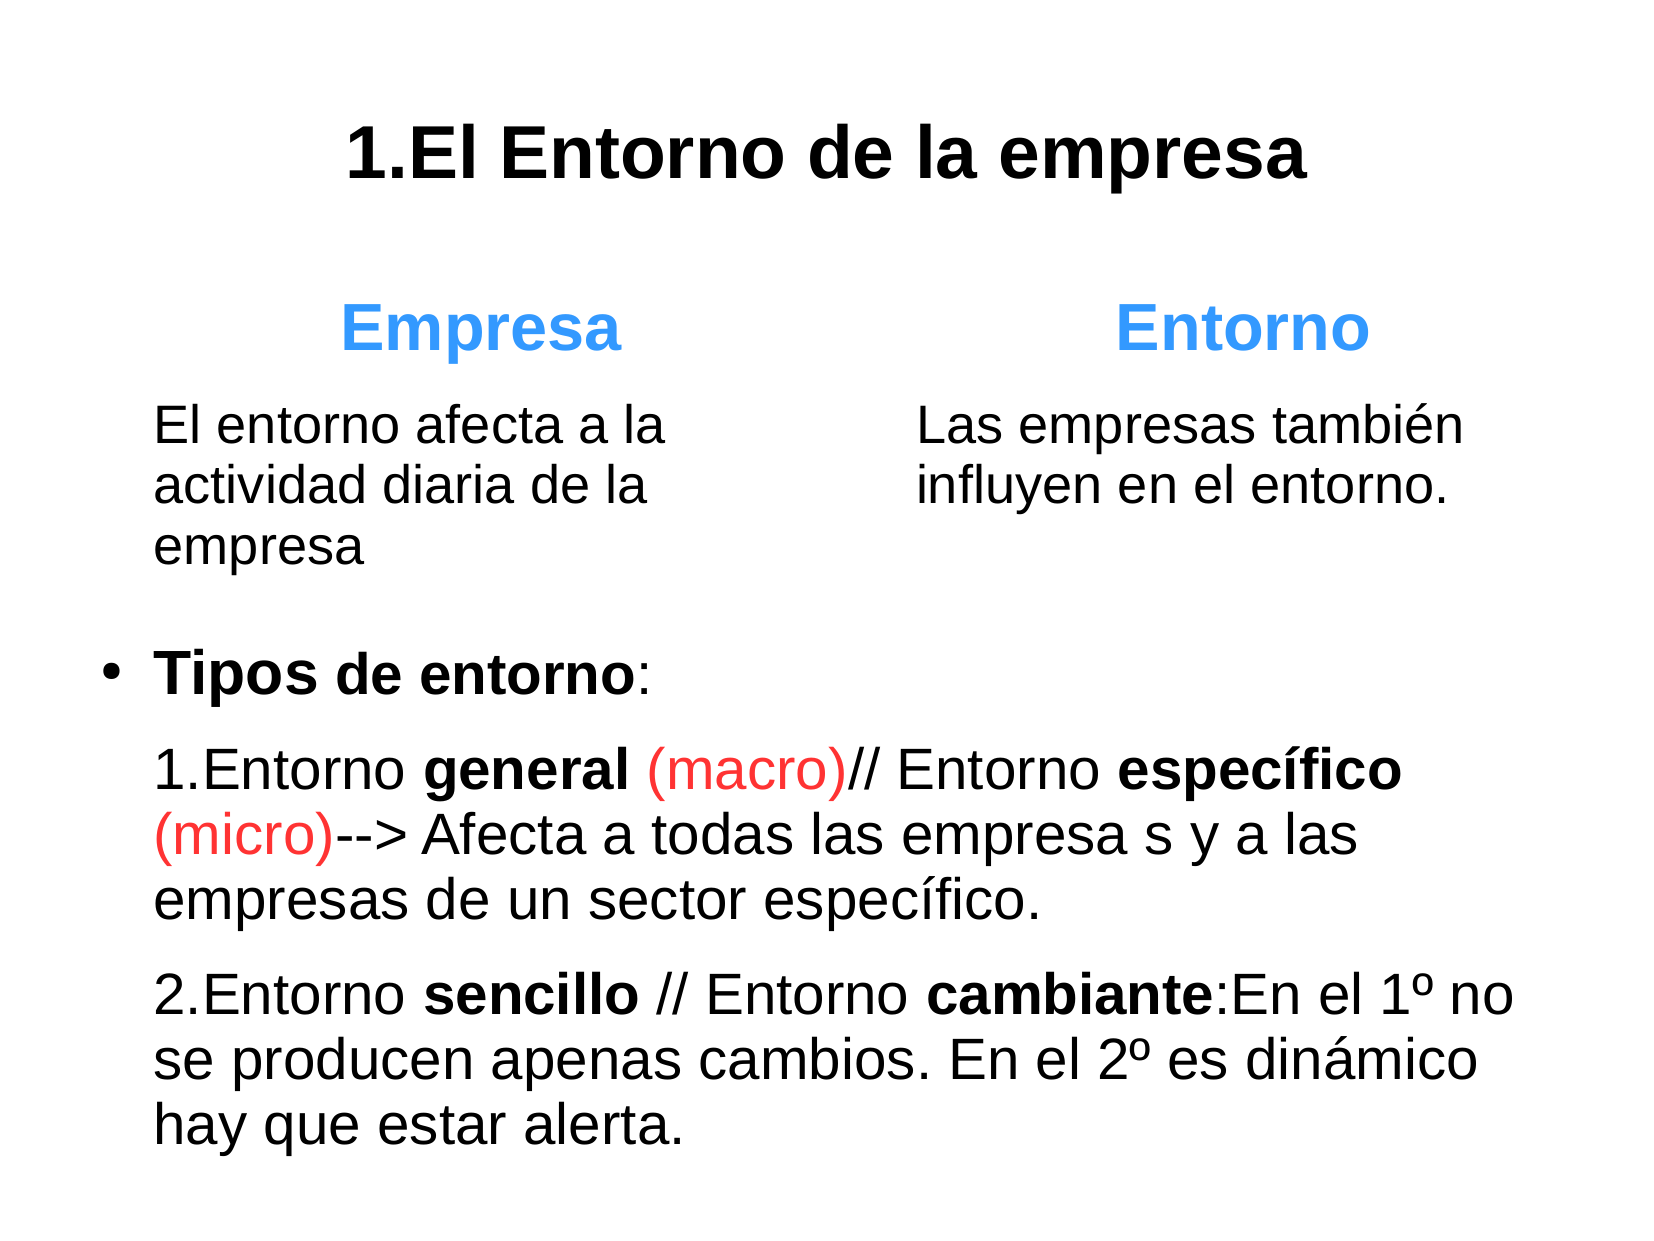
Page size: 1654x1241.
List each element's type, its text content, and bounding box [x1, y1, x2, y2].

list Tipos de entorno: 1.Entorno general (macro)// Entorno específico (micro)--> Afecta a todas las empresa s y a las empresas de un sector específico. 2.Entorno sencillo // Entorno cambiante:En el 1º no se producen apenas cambios. En el 2º es dinámico hay que estar alerta. [82, 637, 1571, 1161]
title 1.El Entorno de la empresa [82, 49, 1571, 257]
list Empresa El entorno afecta a la actividad diaria de la empresa [82, 290, 809, 637]
list Entorno Las empresas también influyen en el entorno. [845, 290, 1572, 681]
